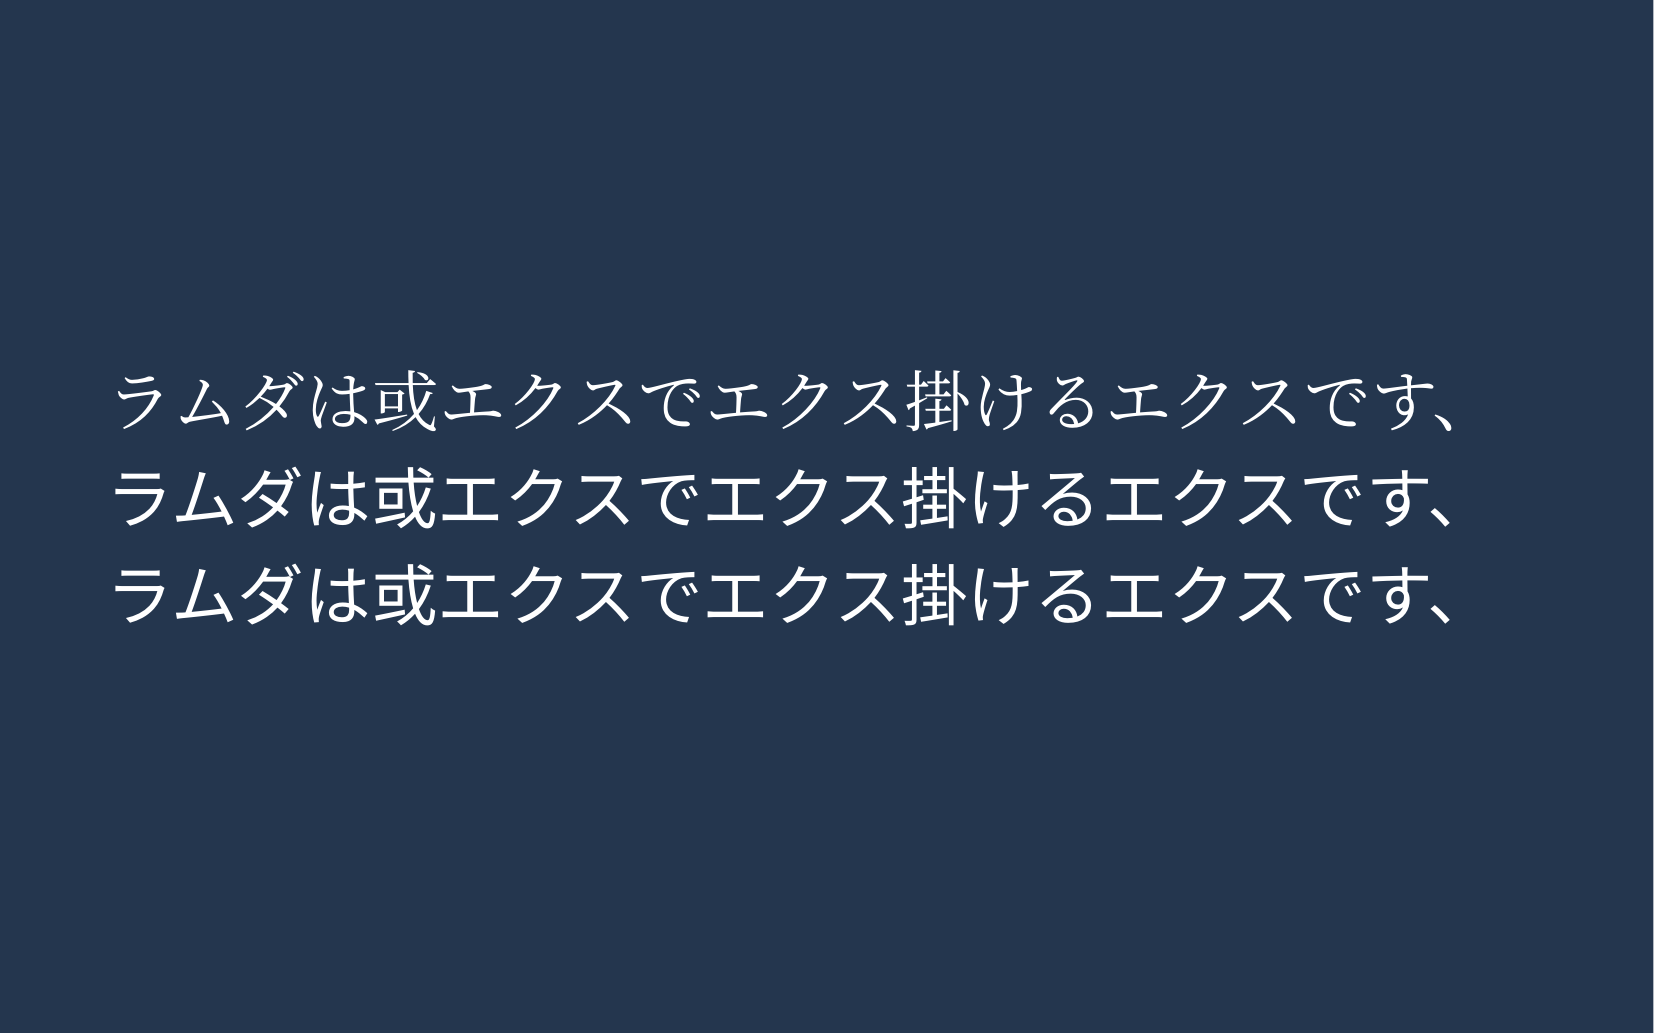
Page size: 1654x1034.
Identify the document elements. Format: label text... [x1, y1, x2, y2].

subtitle ラムダは或エクスでエクス掛けるエクスです、 ラムダは或エクスでエクス掛けるエクスです、 ラムダは或エクスでエクス掛けるエクスです、 [106, 240, 1595, 840]
